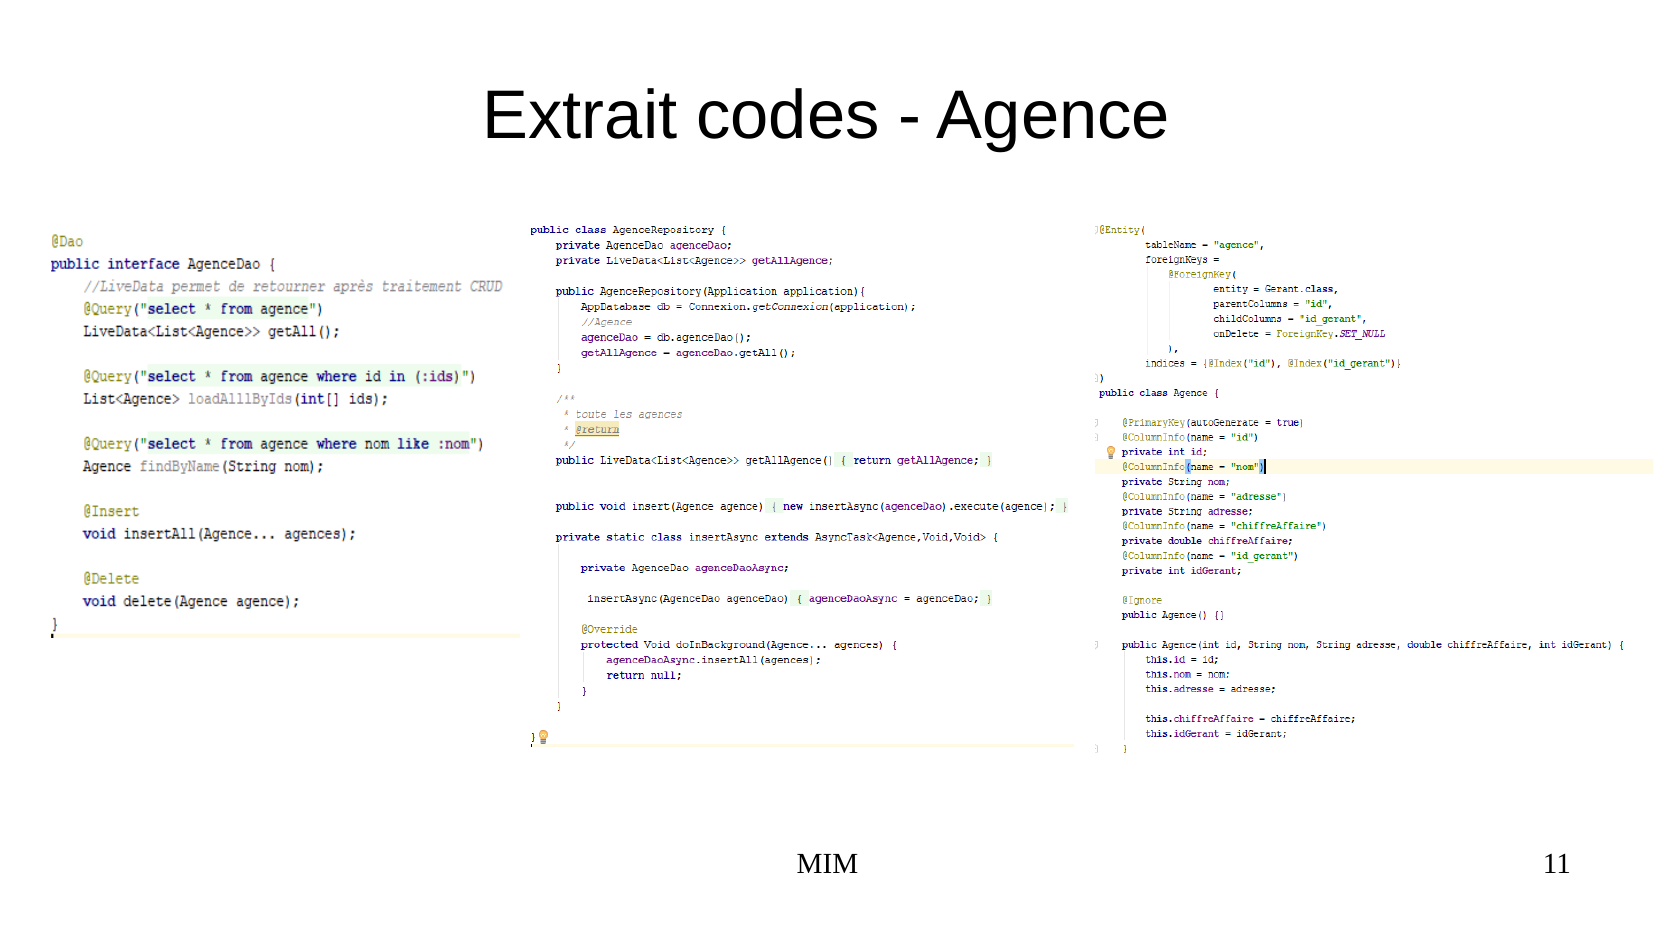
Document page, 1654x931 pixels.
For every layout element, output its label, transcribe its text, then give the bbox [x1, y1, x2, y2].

picture [531, 221, 1074, 747]
picture [50, 224, 520, 638]
picture [1095, 217, 1654, 766]
title Extrait codes - Agence [82, 37, 1571, 193]
